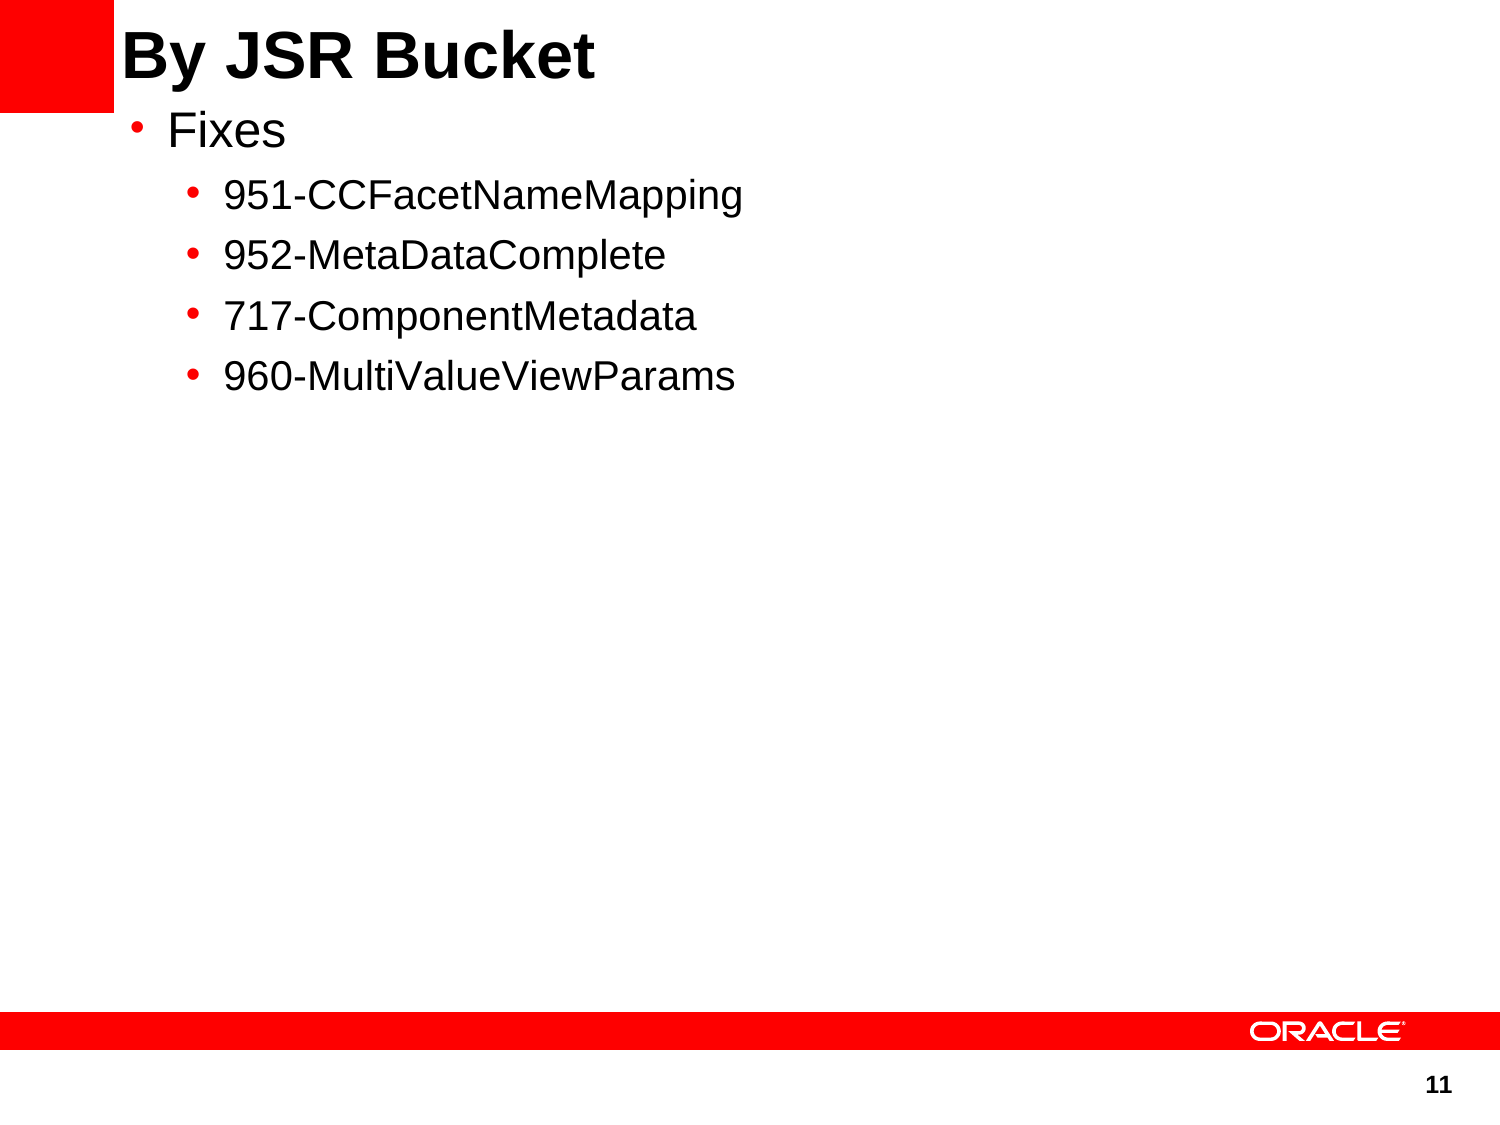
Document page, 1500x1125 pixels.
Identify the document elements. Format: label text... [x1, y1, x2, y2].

list Fixes 951-CCFacetNameMapping 952-MetaDataComplete 717-ComponentMetadata 960-MultiValueViewParams [129, 97, 1367, 796]
picture [0, 1012, 1500, 1050]
picture [0, 0, 114, 113]
title By JSR Bucket [121, 11, 1366, 152]
